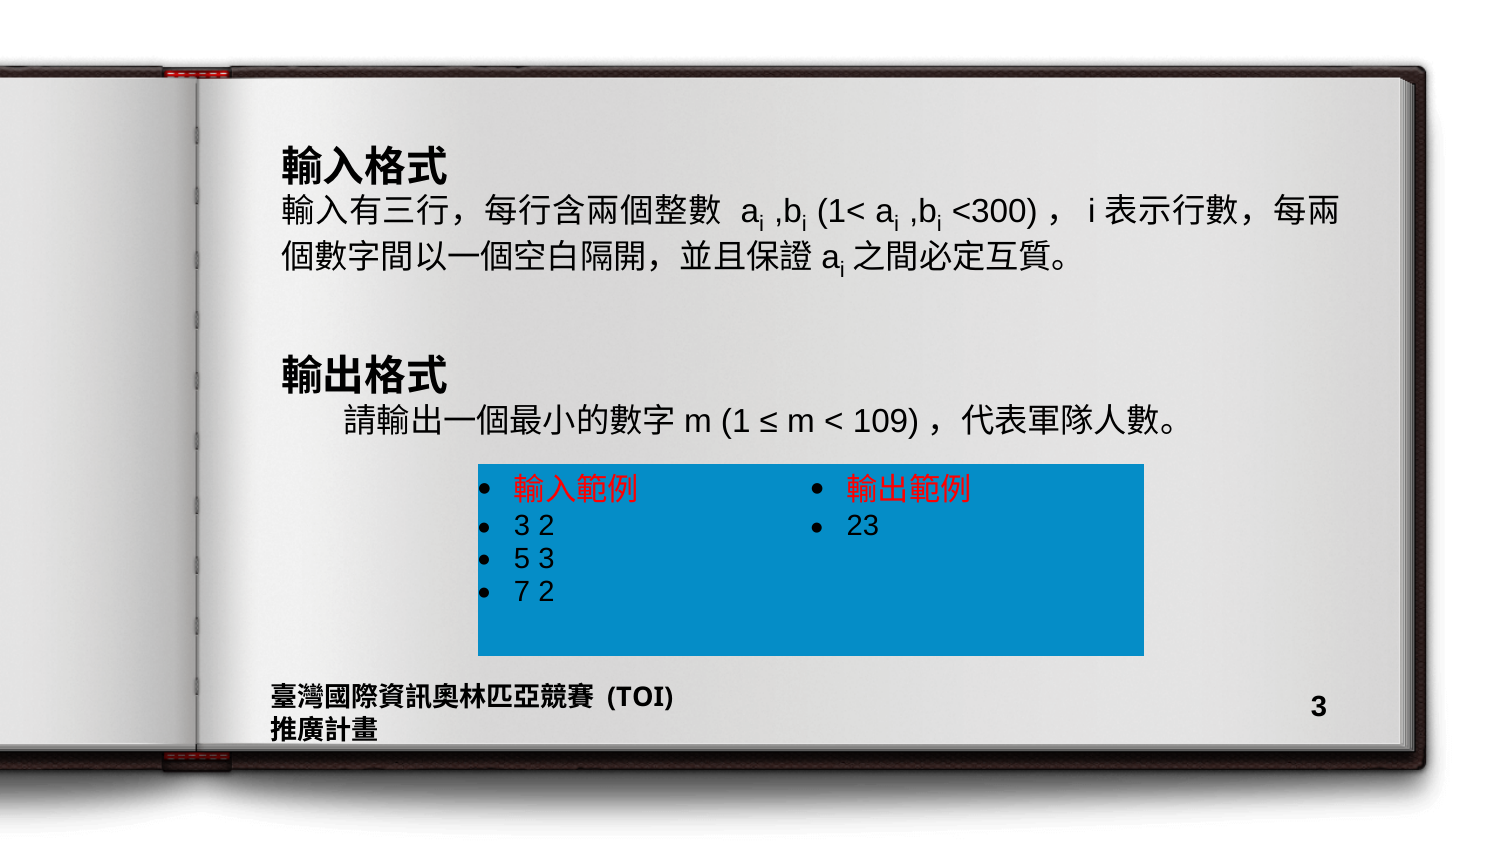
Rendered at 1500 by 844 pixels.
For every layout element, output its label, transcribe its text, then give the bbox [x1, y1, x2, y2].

text_box 輸入格式 輸入有三行，每行含兩個整數 ai ,bi (1< ai ,bi <300)，i表示行數，每兩個數字間以一個空白隔開，並且保證ai之間必定互質。 [266, 132, 1356, 342]
text_box 輸出格式 請輸出一個最小的數字m (1 ≤ m < 109)，代表軍隊人數。 [266, 342, 1368, 447]
text_box ‹#› [1296, 672, 1386, 737]
table_header 輸入範例 3 2 5 3 7 2 [478, 464, 811, 656]
table_header 輸出範例 23 [811, 464, 1144, 656]
